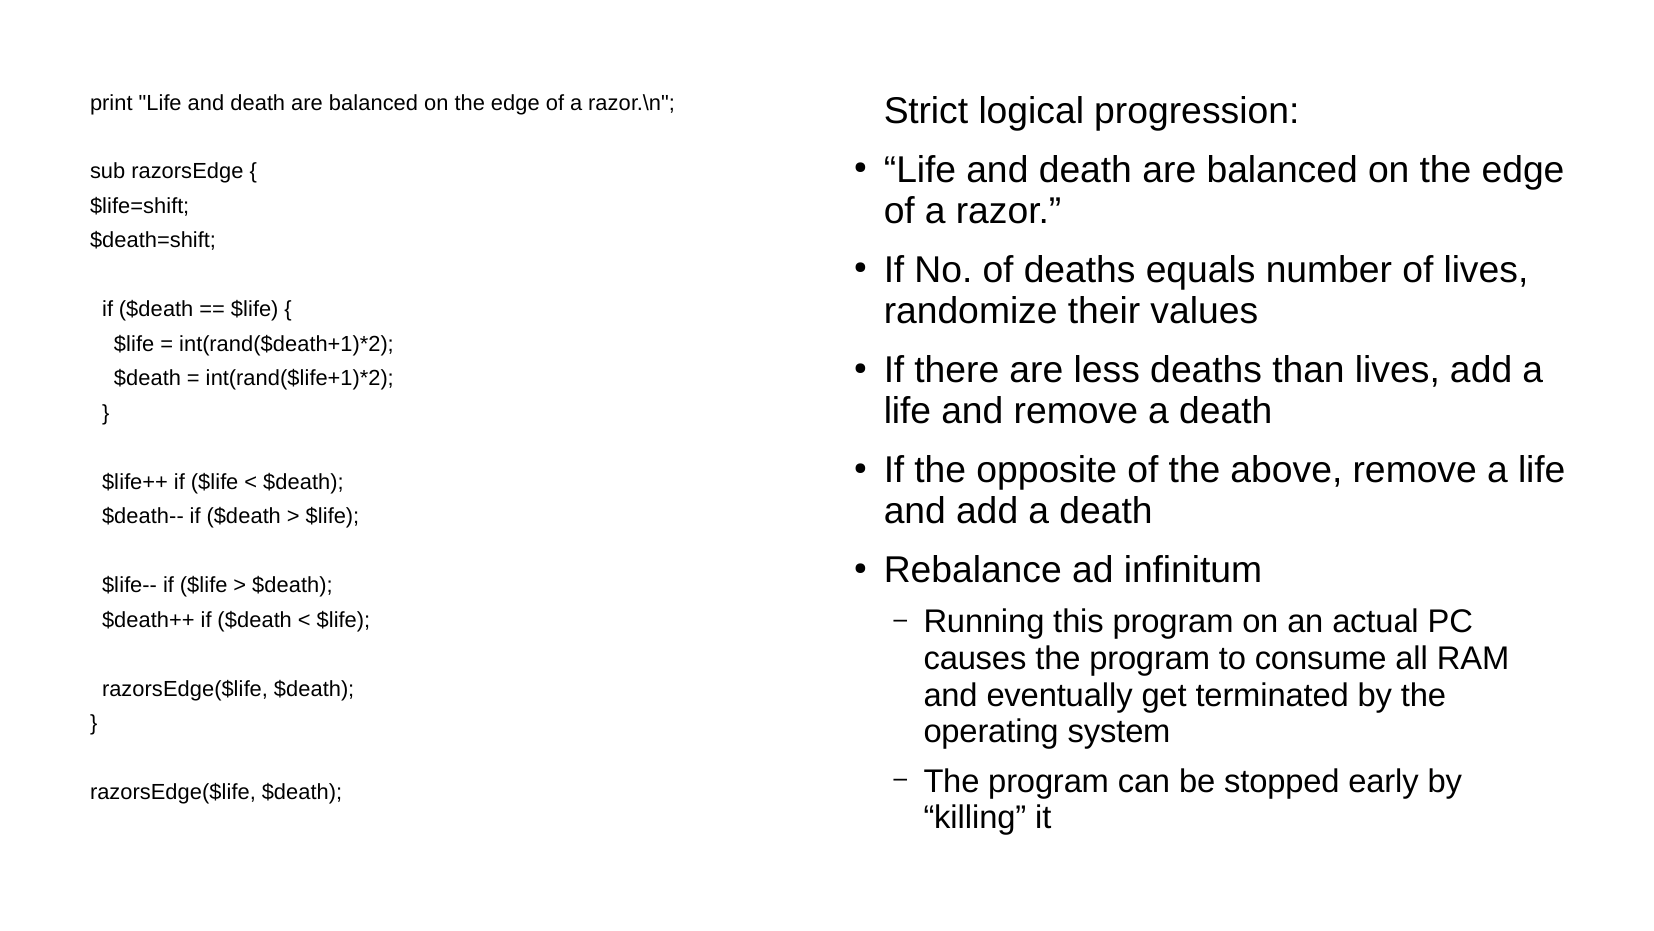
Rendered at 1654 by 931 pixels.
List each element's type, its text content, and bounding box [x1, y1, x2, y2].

list Strict logical progression: “Life and death are balanced on the edge of a razor.” If No. of deaths equals number of lives, randomize their values If there are less deaths than lives, add a life and remove a death If the opposite of the above, remove a life and add a death Rebalance ad infinitum Running this program on an actual PC causes the program to consume all RAM and eventually get terminated by the operating system The program can be stopped early by “killing” it [844, 90, 1571, 841]
list print "Life and death are balanced on the edge of a razor.\n"; sub razorsEdge { $life=shift; $death=shift; if ($death == $life) { $life = int(rand($death+1)*2); $death = int(rand($life+1)*2); } $life++ if ($life < $death); $death-- if ($death > $life); $life-- if ($life > $death); $death++ if ($death < $life); razorsEdge($life, $death); } razorsEdge($life, $death); [90, 90, 817, 818]
